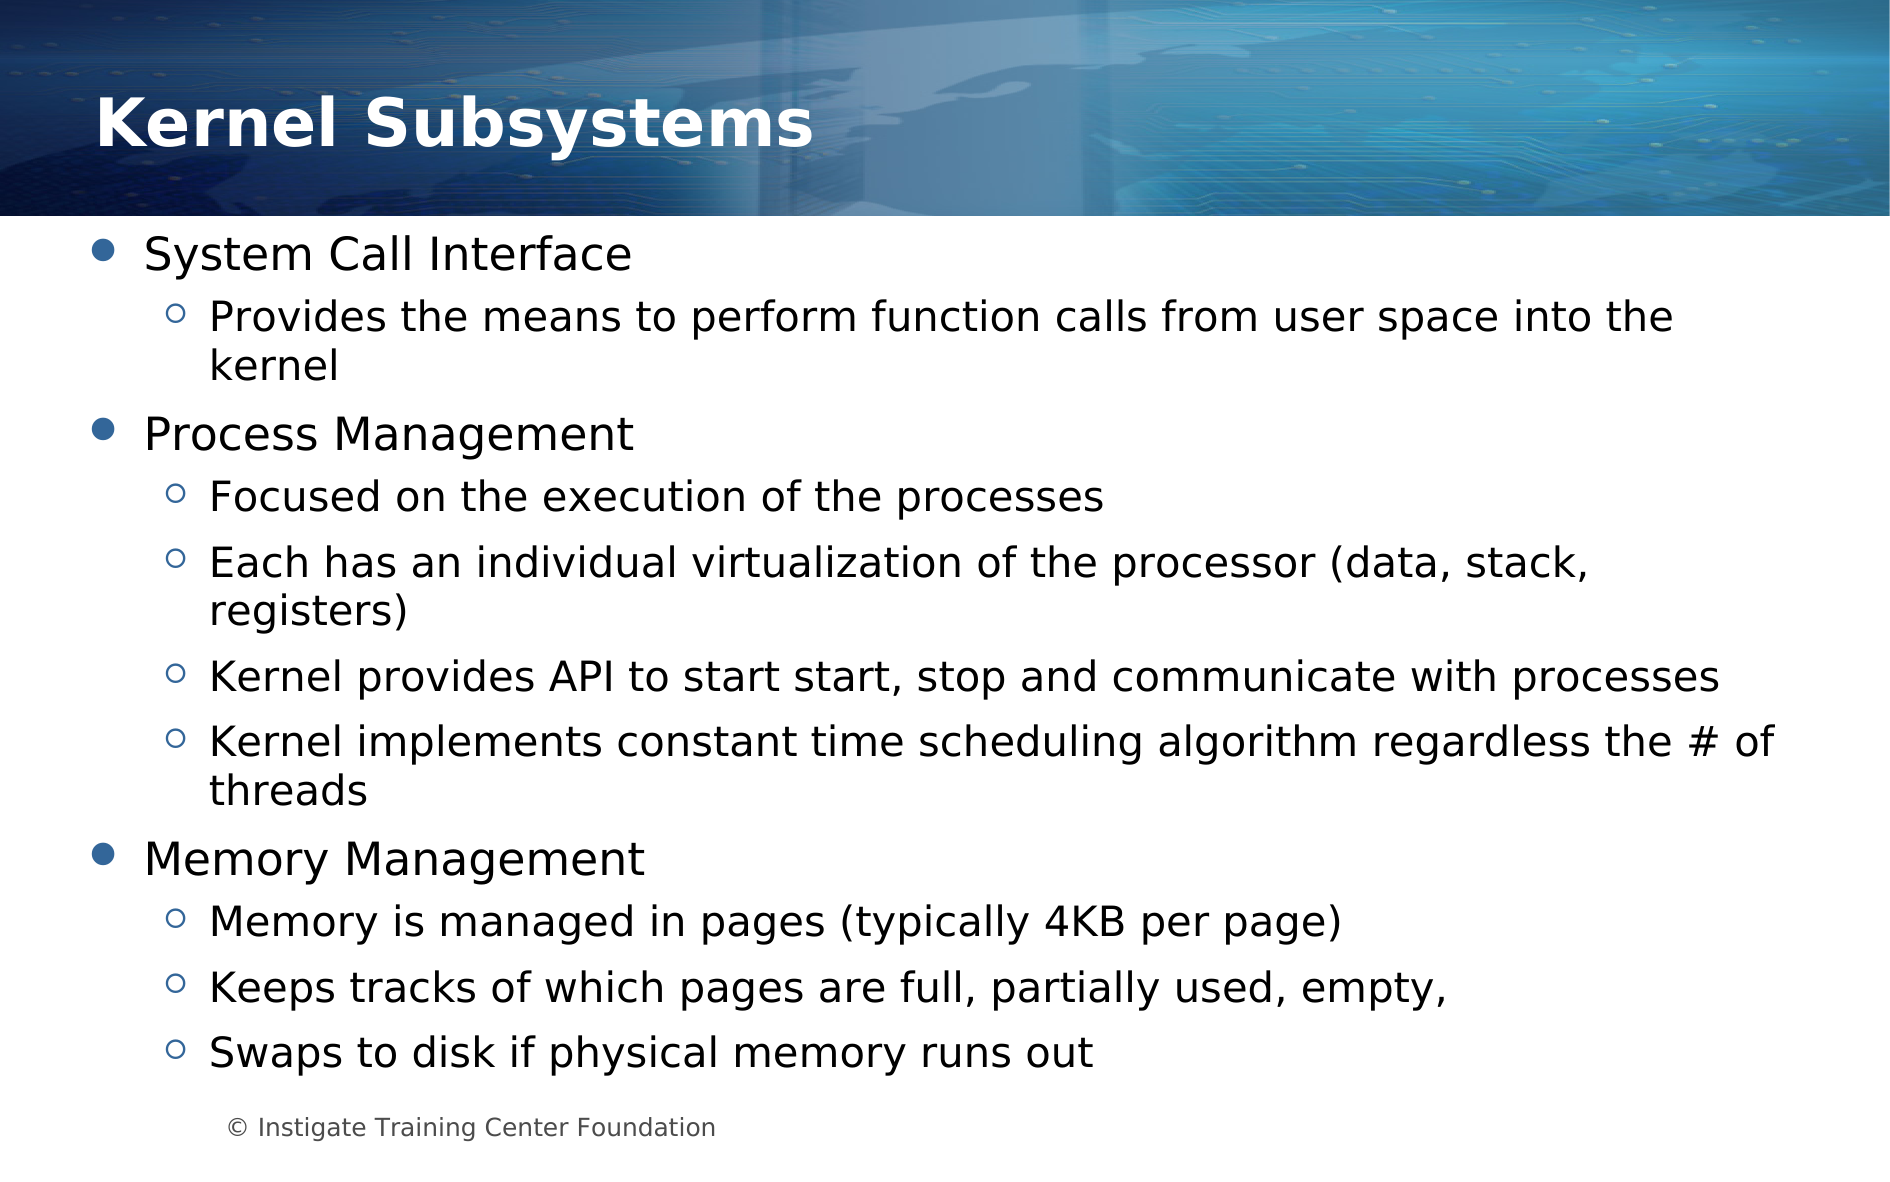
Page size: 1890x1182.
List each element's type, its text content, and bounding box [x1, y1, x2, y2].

picture [0, 0, 1890, 216]
list System Call Interface Provides the means to perform function calls from user space into the kernel Process Management Focused on the execution of the processes Each has an individual virtualization of the processor (data, stack, registers) Kernel provides API to start start, stop and communicate with processes Kernel implements constant time scheduling algorithm regardless the # of threads Memory Management Memory is managed in pages (typically 4KB per page) Keeps tracks of which pages are full, partially used, empty, Swaps to disk if physical memory runs out [88, 228, 1788, 1085]
title Kernel Subsystems [94, 47, 1793, 217]
